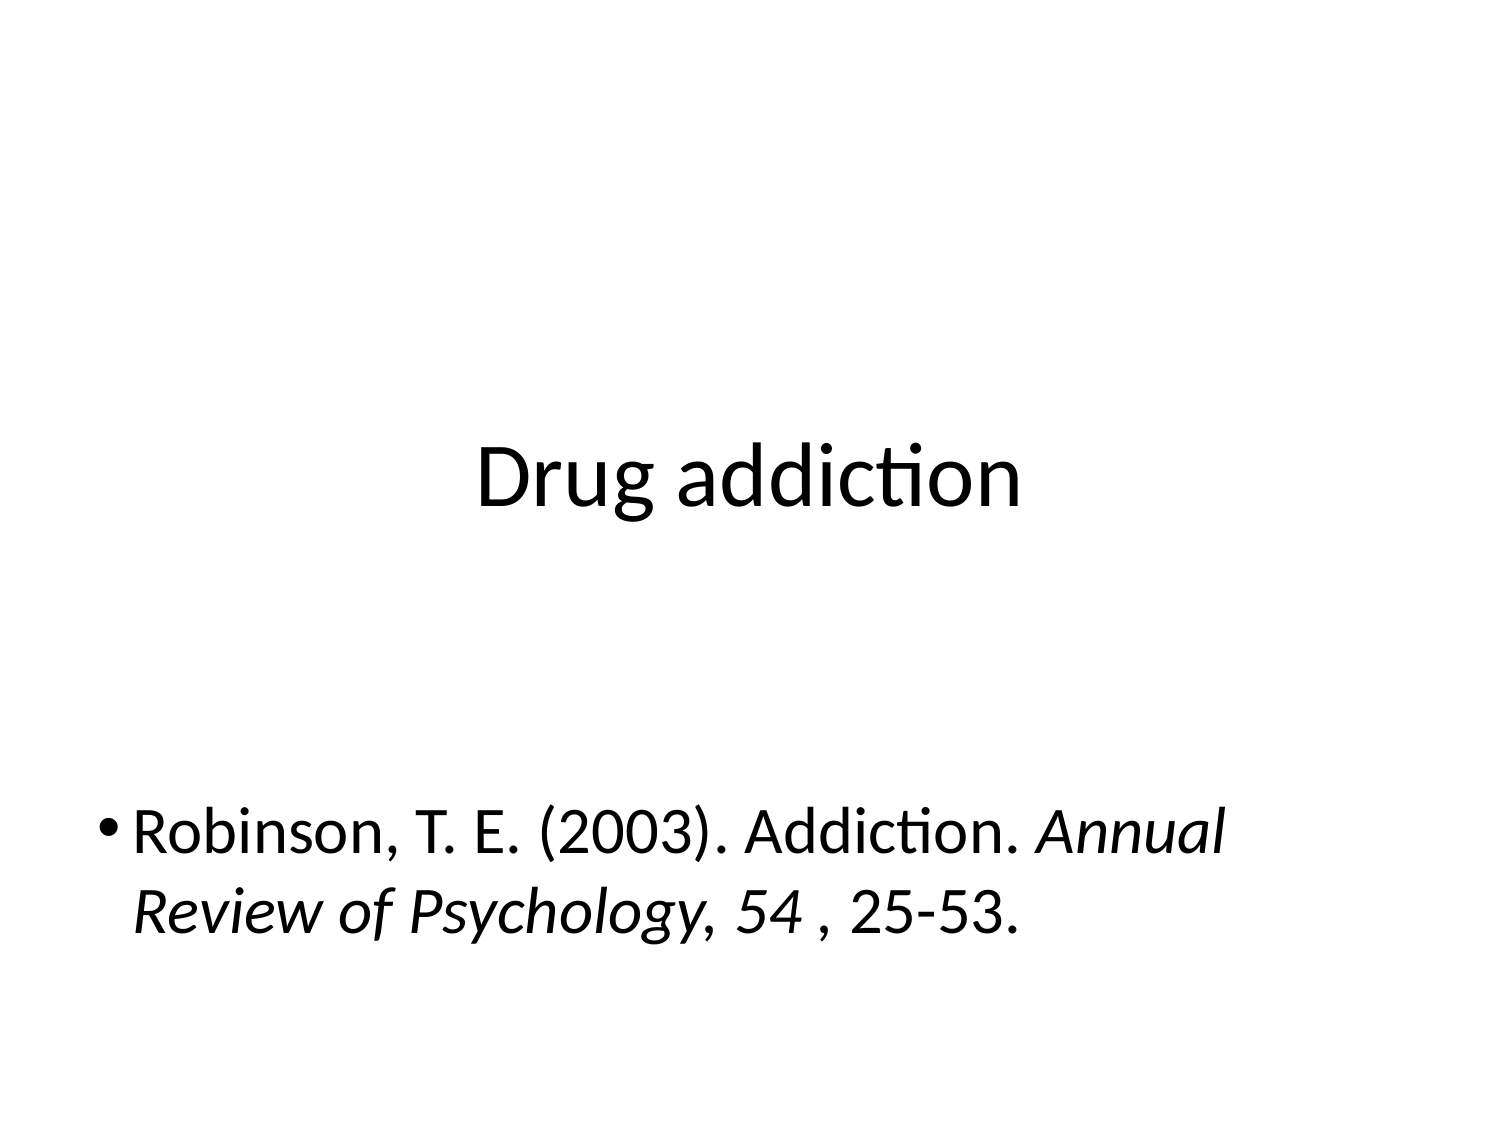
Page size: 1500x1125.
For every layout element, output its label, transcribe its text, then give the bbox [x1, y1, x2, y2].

text_box Drug addiction [112, 349, 1388, 591]
text_box Robinson, T. E. (2003). Addiction. Annual Review of Psychology, 54 , 25-53. [82, 779, 1433, 1049]
